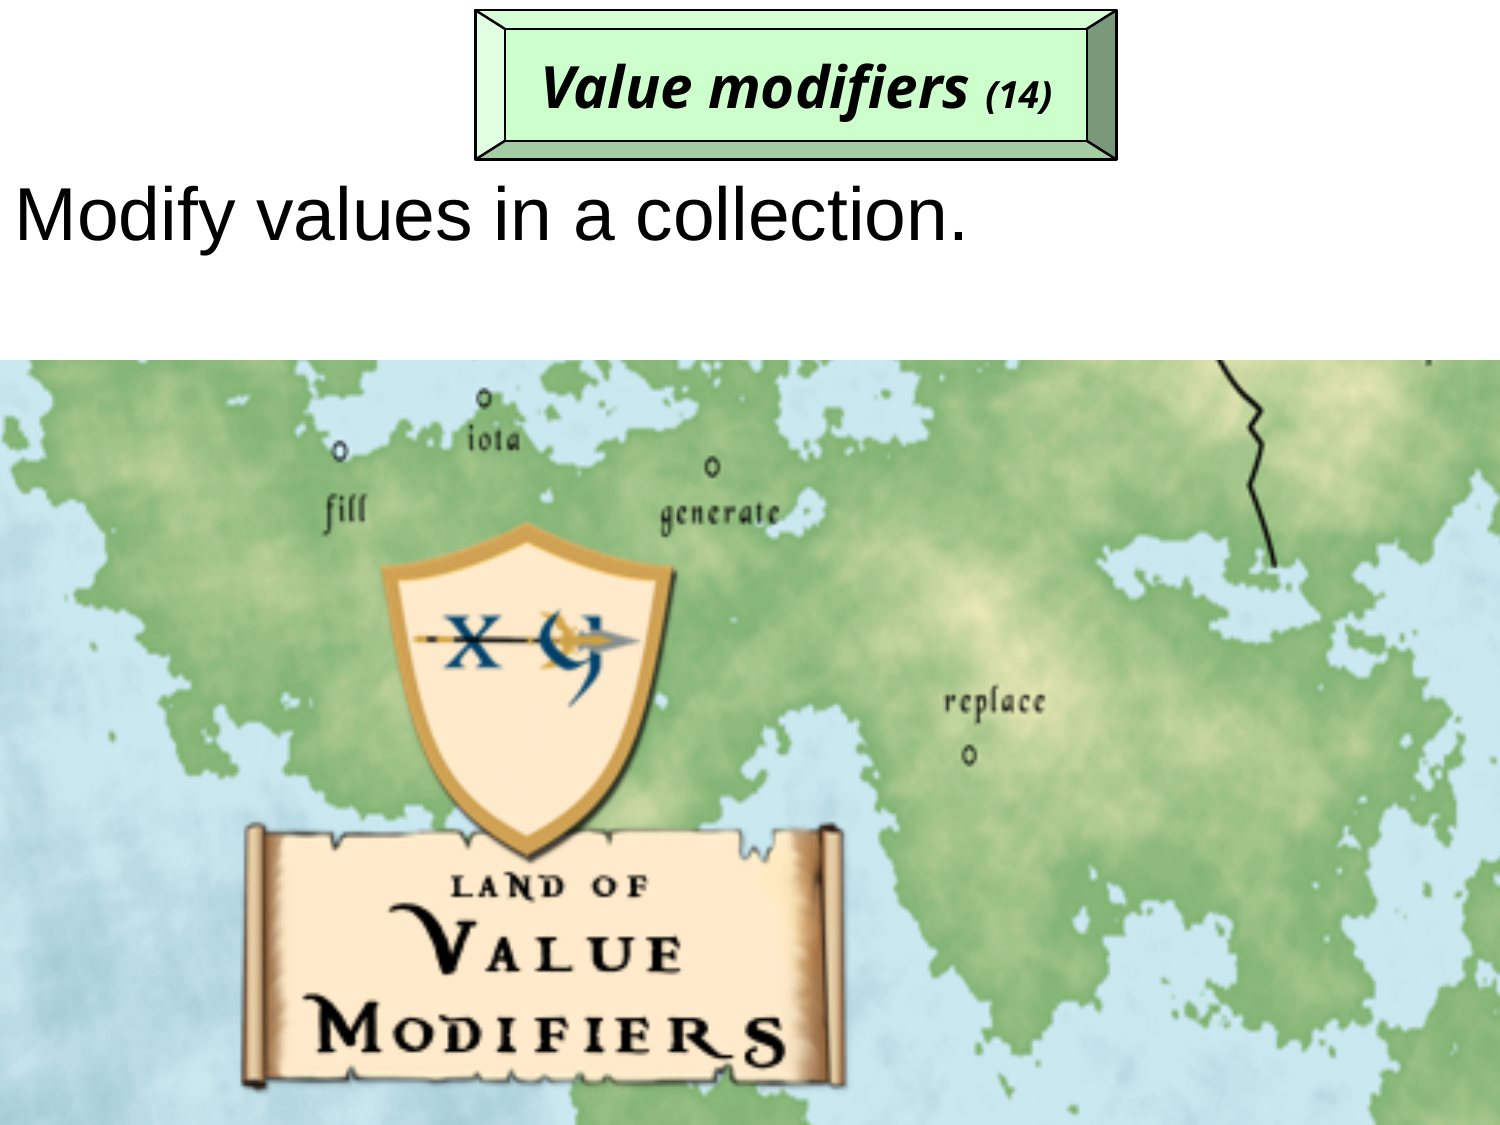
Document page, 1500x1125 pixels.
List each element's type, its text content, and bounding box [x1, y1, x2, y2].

picture [0, 360, 1500, 1125]
picture [474, 9, 1126, 165]
text_box Value modifiers (14) [527, 35, 1066, 136]
text_box Modify values in a collection. [0, 165, 1500, 346]
